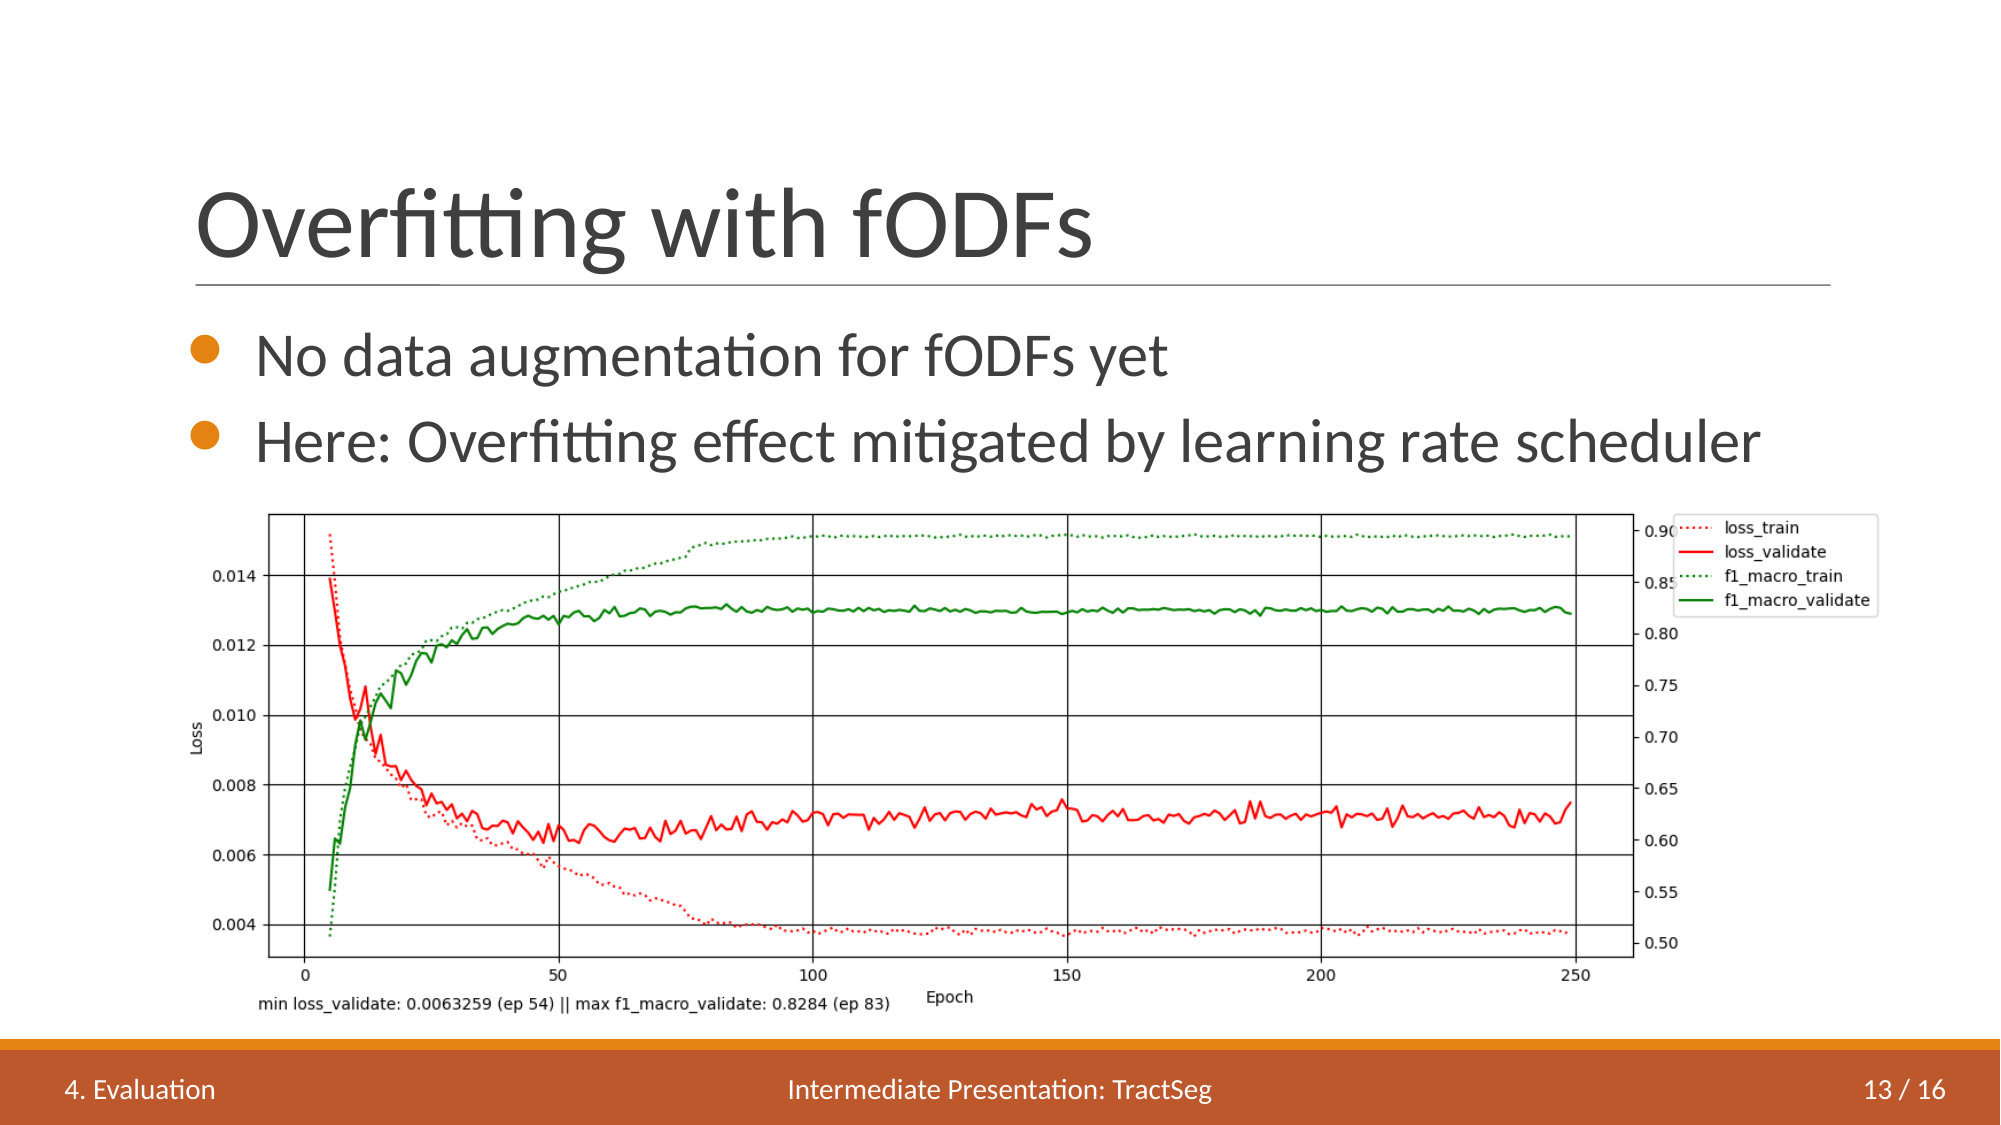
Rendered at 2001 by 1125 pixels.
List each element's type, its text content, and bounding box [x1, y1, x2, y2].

slide_number Intermediate Presentation: TractSeg [552, 1020, 1448, 1125]
slide_number 1 / 16 [1741, 1020, 1962, 1125]
title Overfitting with fODFs [180, 47, 1830, 285]
slide_number 4. Evaluation [49, 1020, 356, 1125]
picture [24, 501, 1975, 1020]
list No data augmentation for fODFs yet Here: Overfitting effect mitigated by learning rate scheduler [180, 302, 1830, 941]
